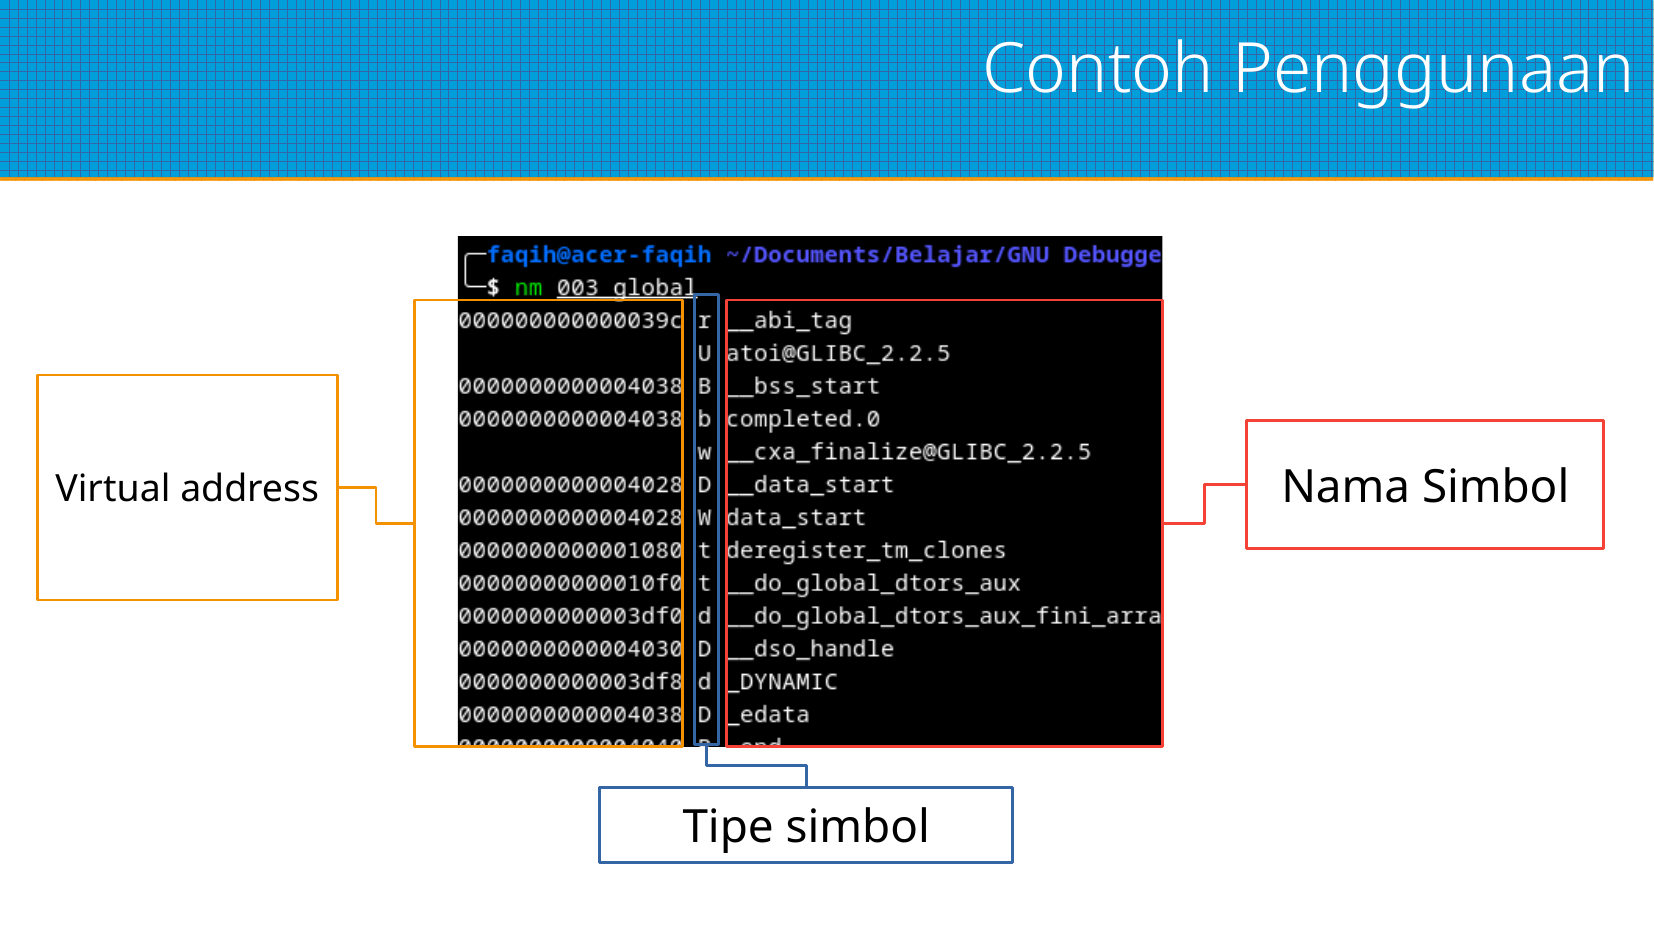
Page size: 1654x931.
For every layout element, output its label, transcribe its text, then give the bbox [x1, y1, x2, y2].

text_box Tipe simbol [599, 787, 1013, 863]
text_box Nama Simbol [1246, 420, 1604, 549]
title Contoh Penggunaan [982, 17, 1654, 113]
picture [457, 236, 1163, 747]
picture [457, 301, 681, 745]
picture [728, 301, 1161, 745]
text_box Virtual address [37, 375, 338, 601]
picture [696, 296, 717, 743]
